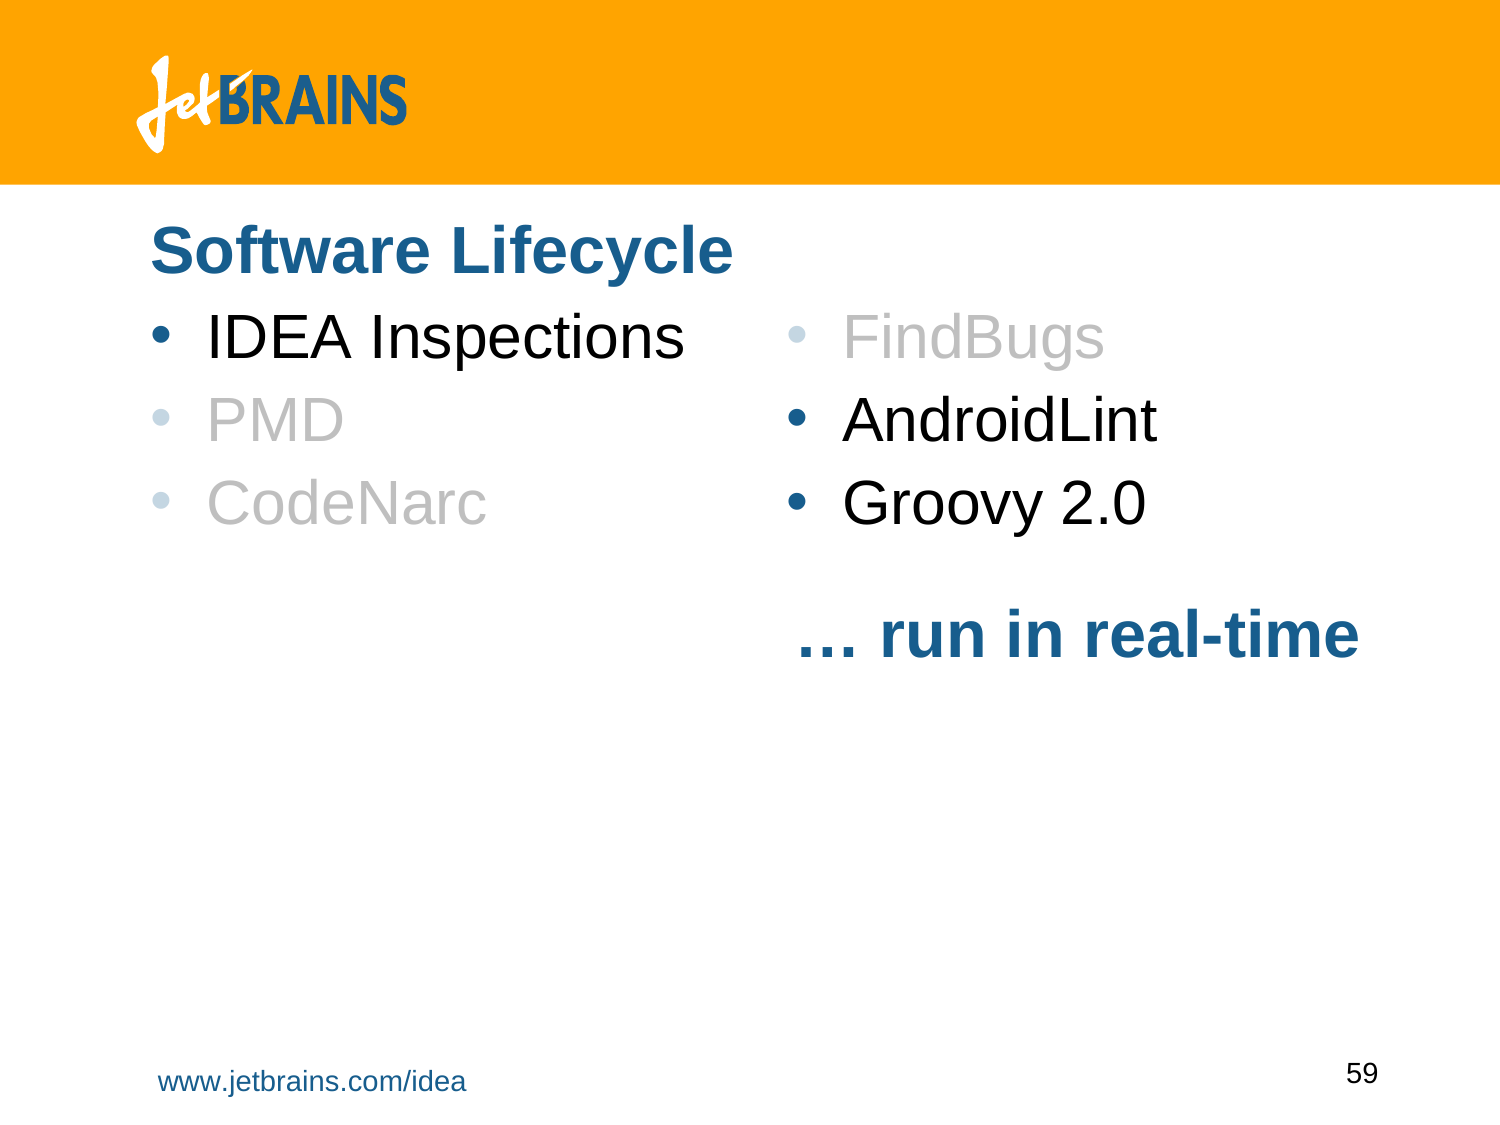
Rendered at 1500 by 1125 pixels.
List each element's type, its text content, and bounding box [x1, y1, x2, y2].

text_box [749, 262, 1388, 375]
list FindBugs AndroidLint Groovy 2.0 [771, 375, 1377, 571]
list IDEA Inspections PMD CodeNarc [135, 300, 741, 571]
title Software Lifecycle [135, 194, 1377, 300]
title … run in real-time [135, 578, 1377, 684]
text_box [74, 374, 713, 563]
